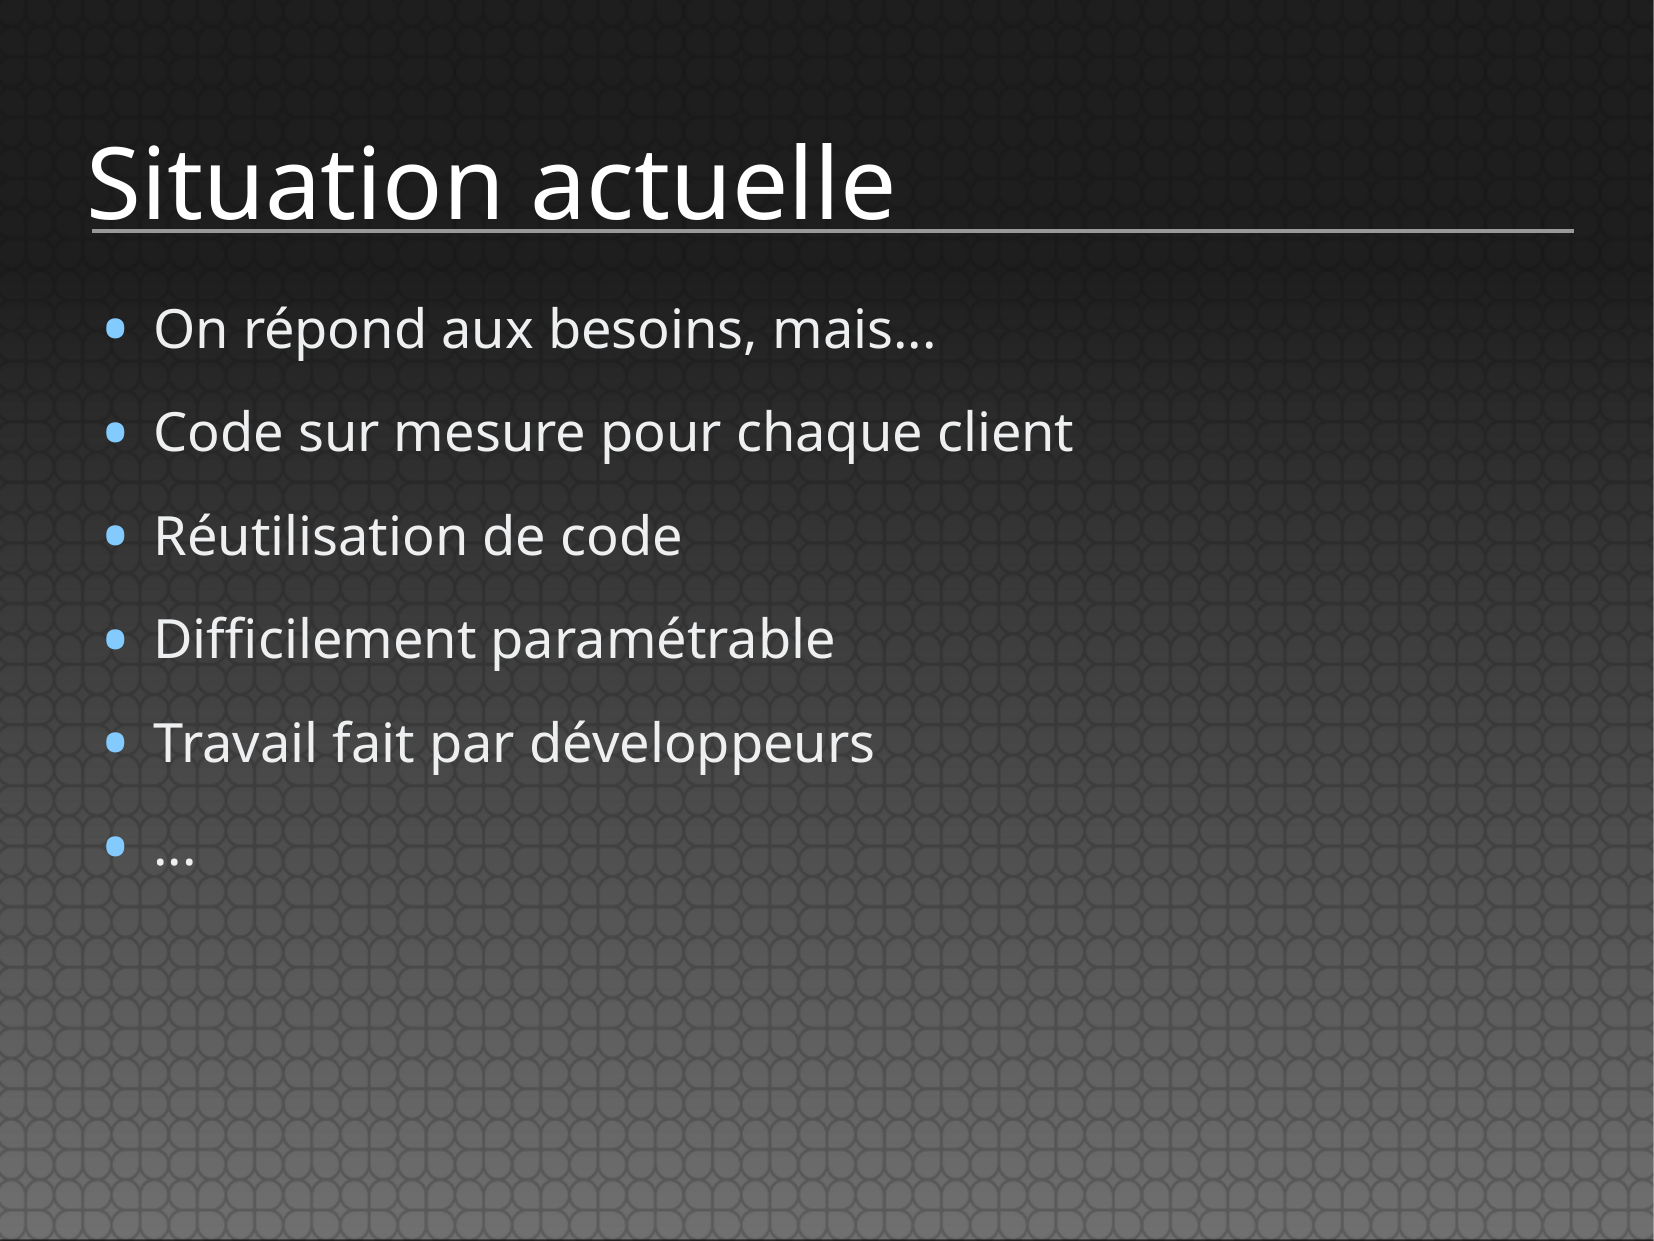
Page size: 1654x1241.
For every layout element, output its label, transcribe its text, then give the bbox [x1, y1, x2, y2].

list On répond aux besoins, mais... Code sur mesure pour chaque client Réutilisation de code Difficilement paramétrable Travail fait par développeurs ... [82, 290, 1571, 1084]
title Situation actuelle [86, 112, 1576, 249]
picture [0, 0, 1654, 1241]
